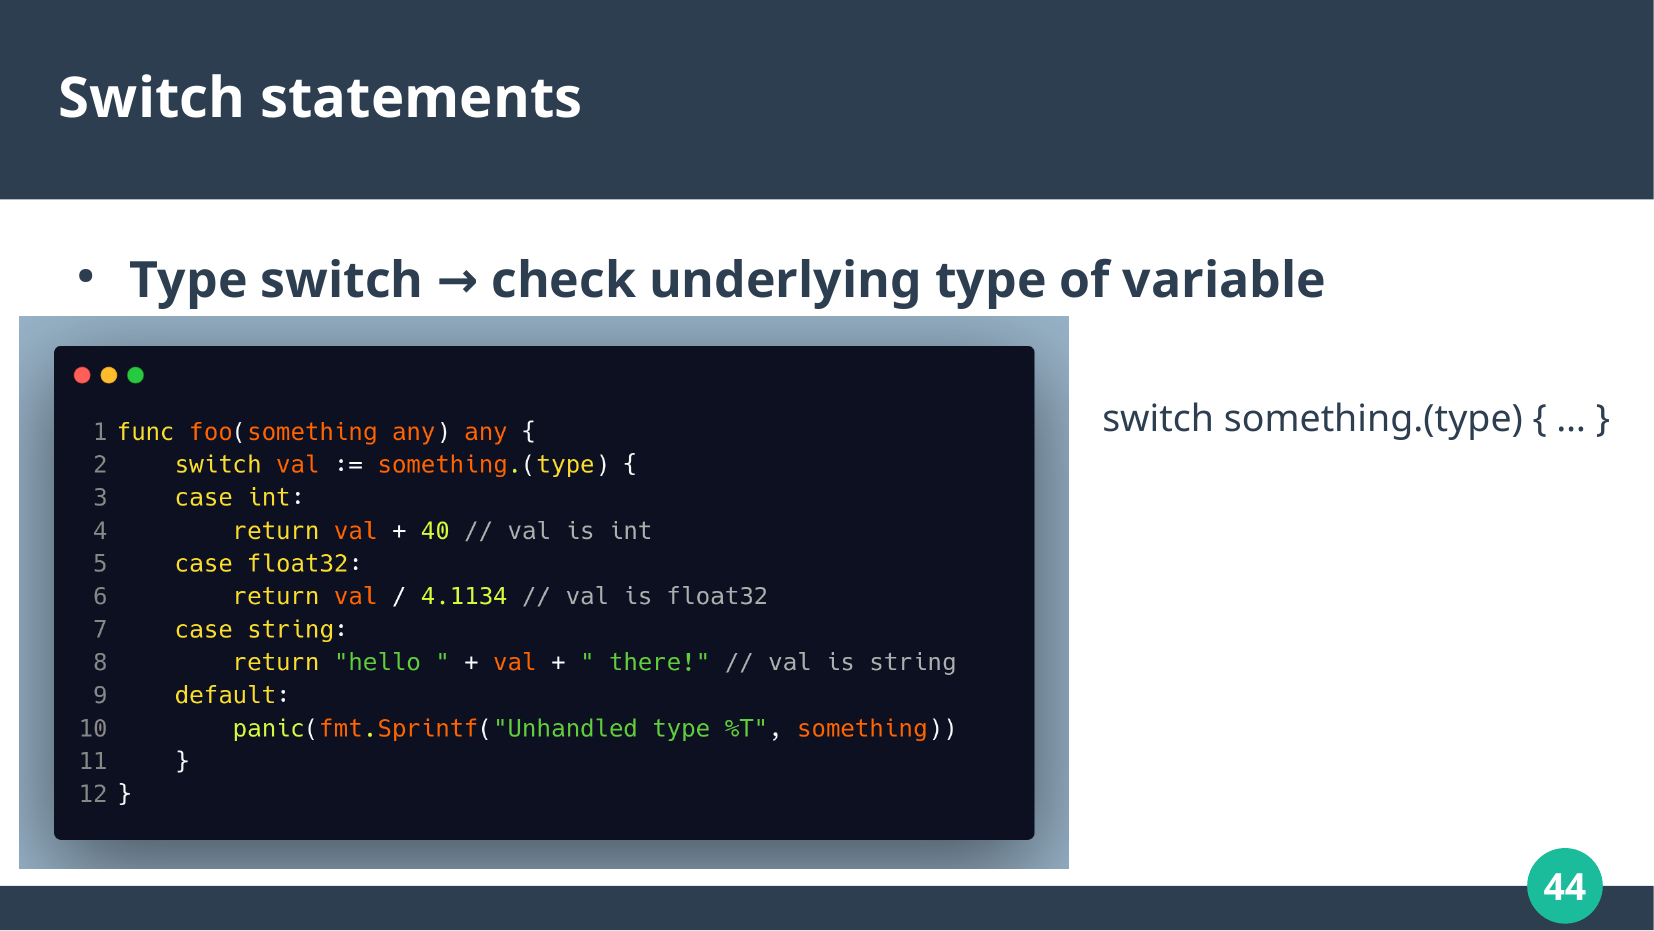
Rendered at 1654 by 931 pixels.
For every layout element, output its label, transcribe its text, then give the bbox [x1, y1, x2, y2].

title Switch statements [59, 37, 1595, 155]
text_box switch something.(type) { … } [1087, 384, 1626, 451]
picture [19, 316, 1069, 869]
list Type switch → check underlying type of variable [59, 243, 1595, 338]
